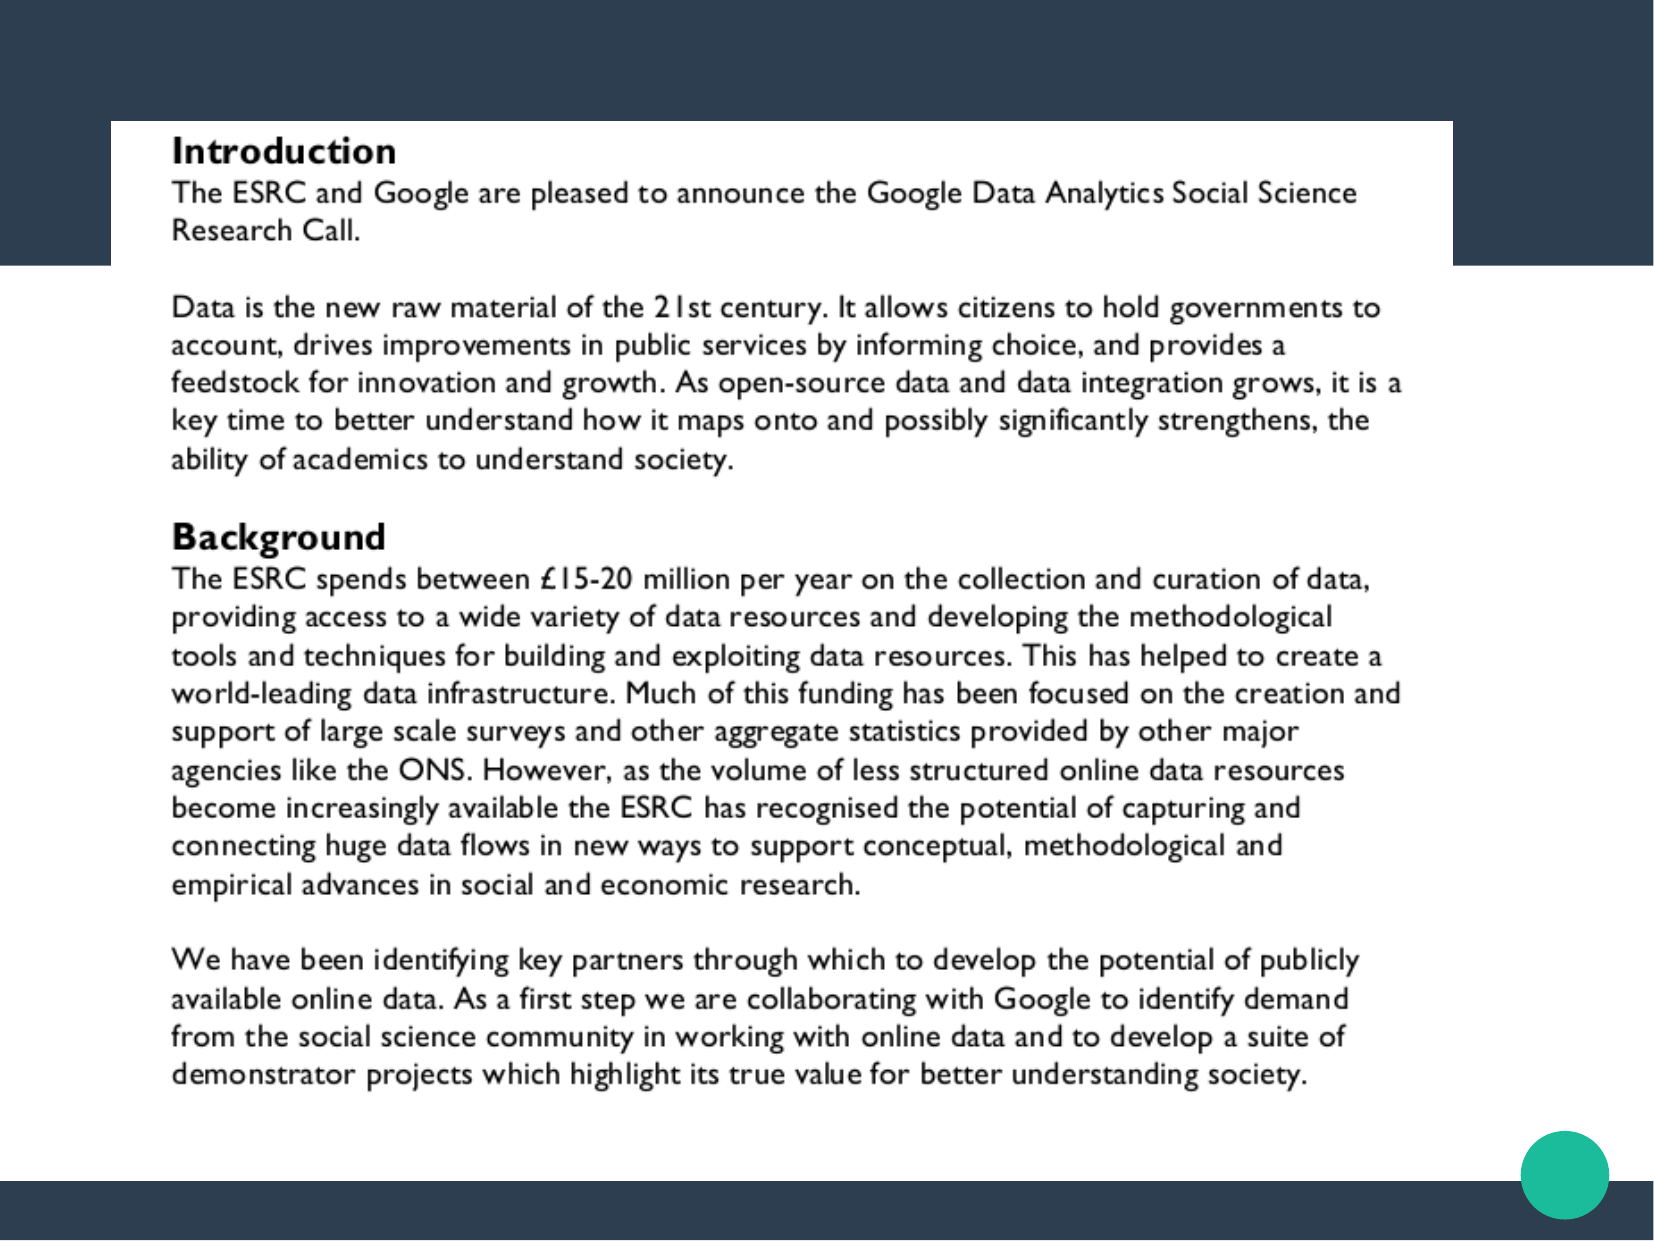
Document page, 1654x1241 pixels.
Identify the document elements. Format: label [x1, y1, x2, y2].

picture [111, 121, 1453, 1129]
